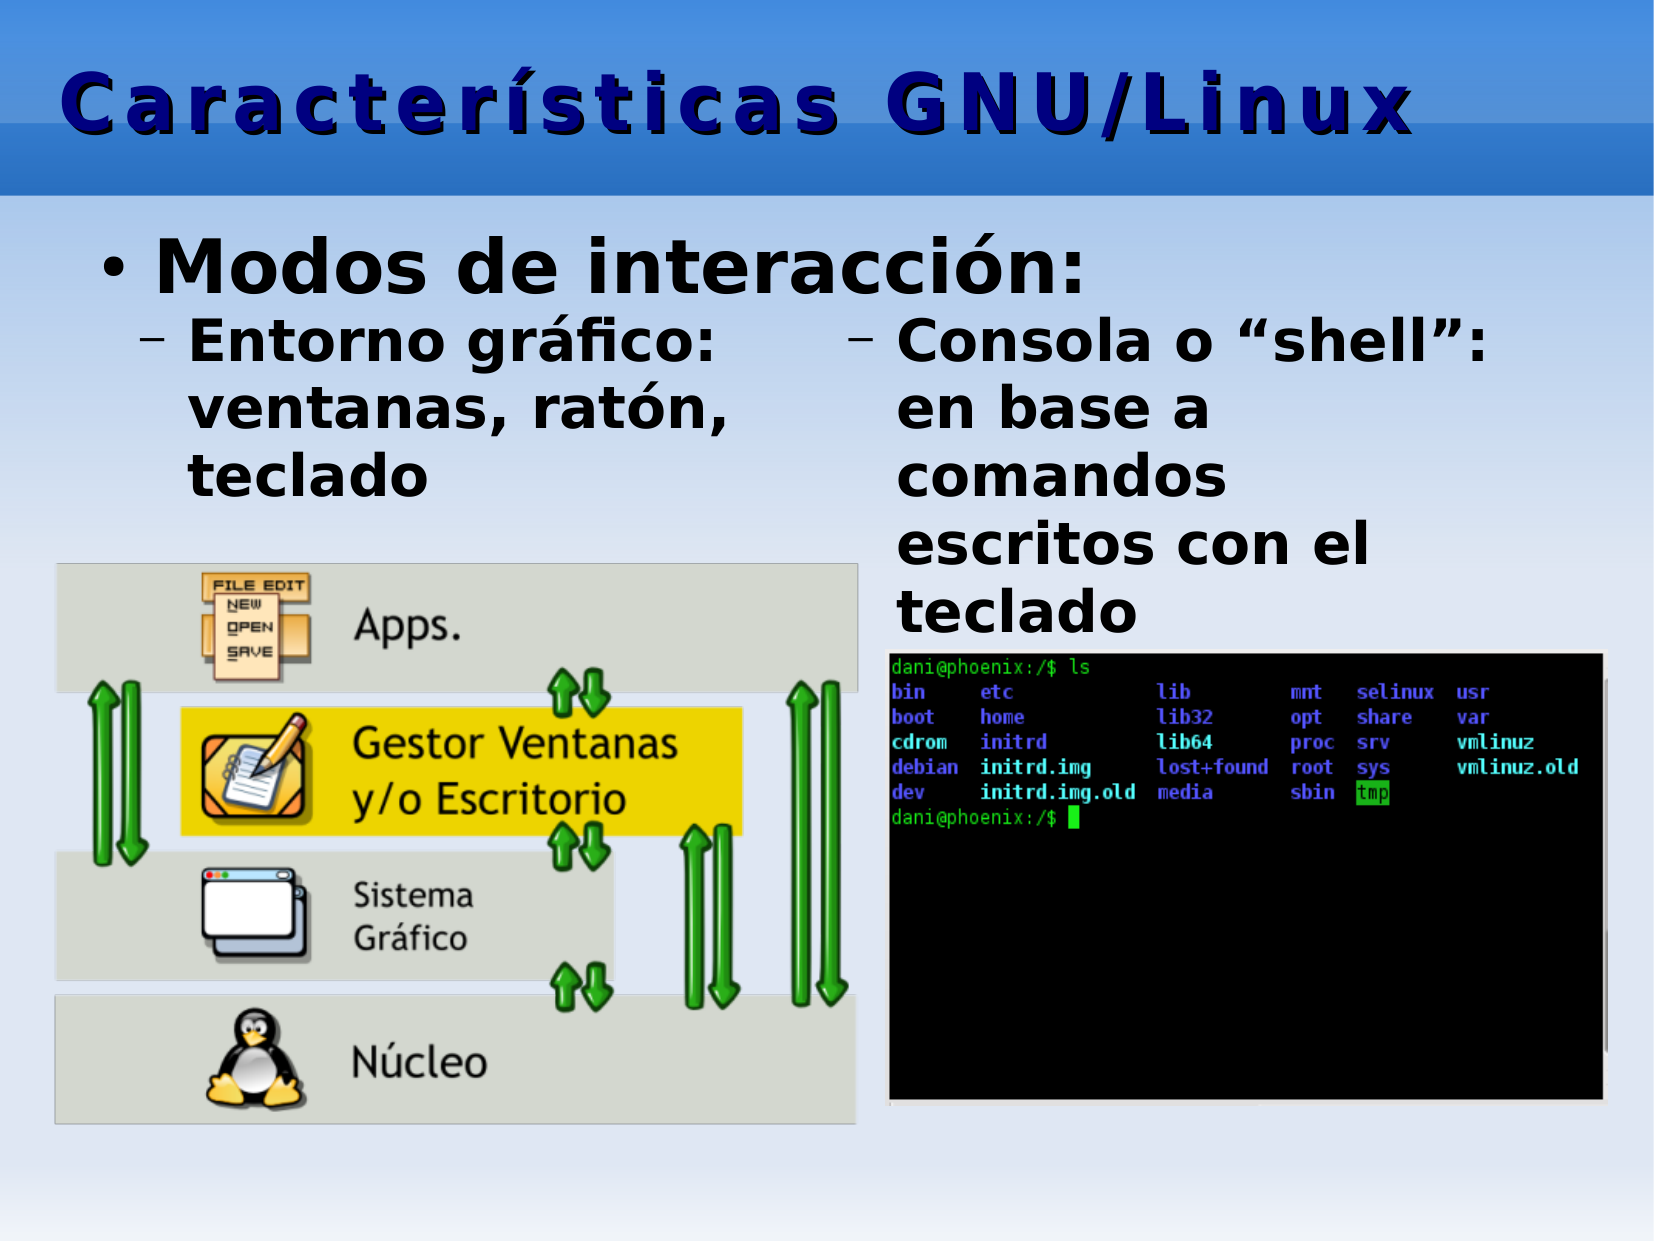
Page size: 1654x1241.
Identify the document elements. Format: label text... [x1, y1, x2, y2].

list Consola o “shell”: en base a comandos escritos con el teclado [798, 307, 1507, 858]
list Modos de interacción: [82, 224, 1625, 1097]
picture [0, 0, 1654, 1241]
list Entorno gráfico: ventanas, ratón, teclado [45, 307, 798, 858]
title Características GNU/Linux [59, 29, 1654, 178]
